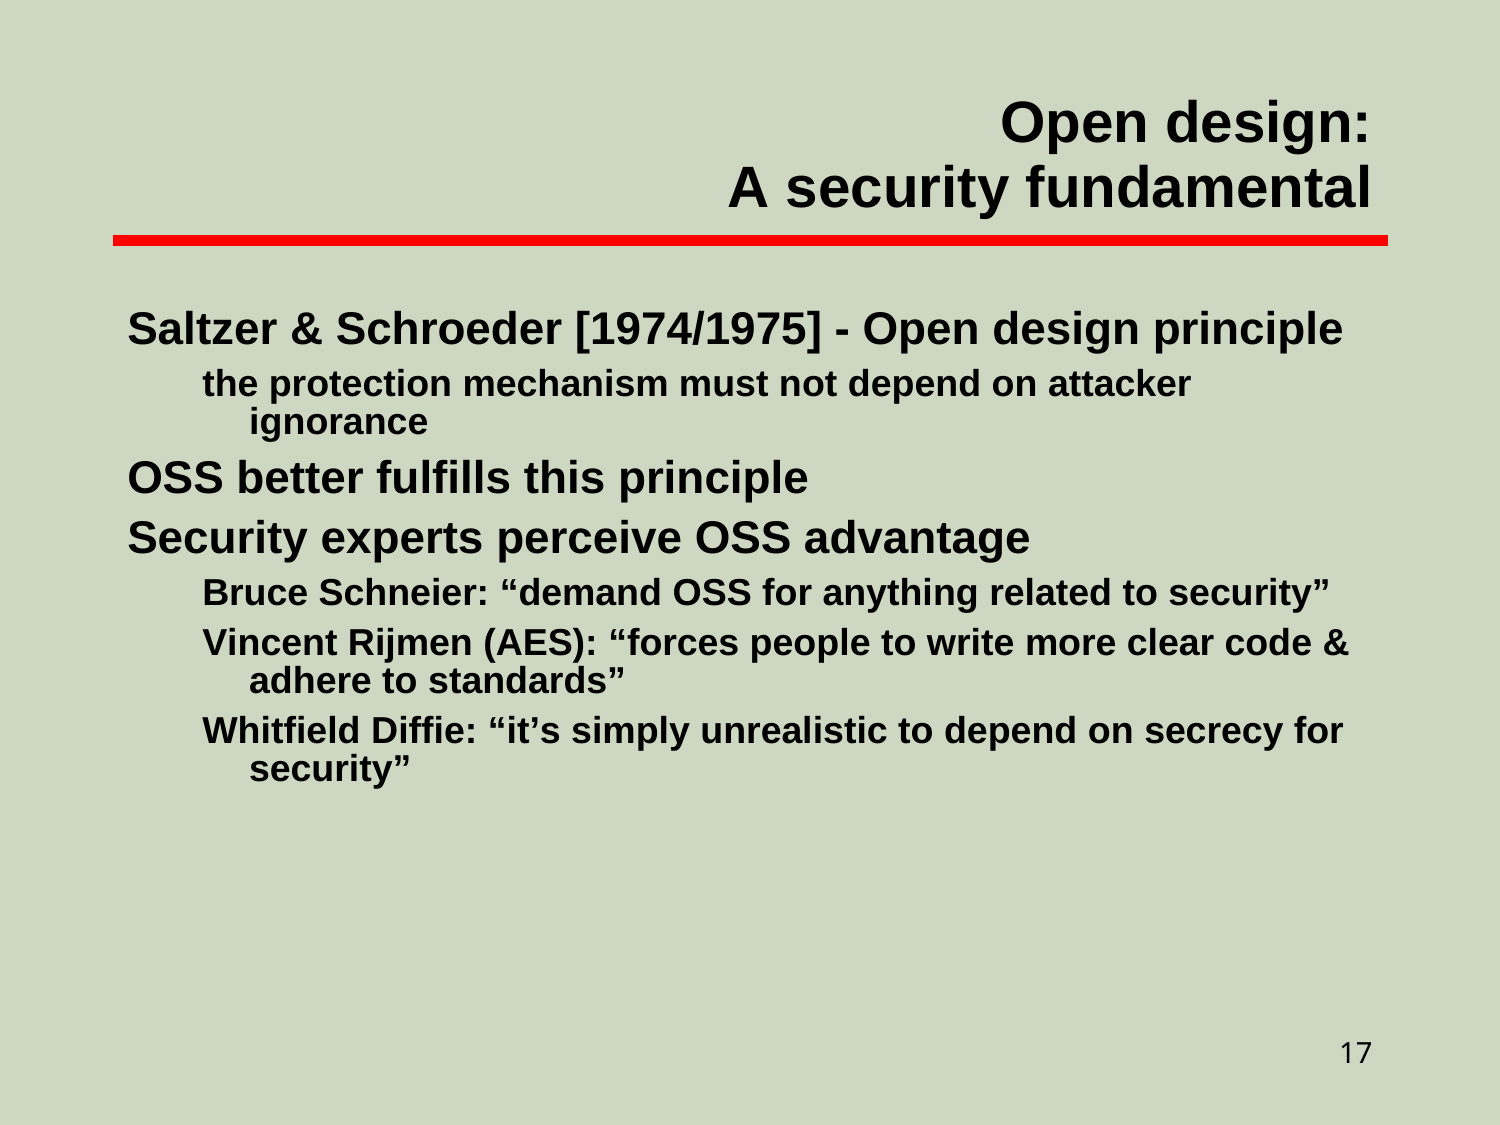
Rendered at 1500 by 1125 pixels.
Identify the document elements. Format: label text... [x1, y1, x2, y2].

list Saltzer & Schroeder [1974/1975] - Open design principle the protection mechanism must not depend on attacker ignorance OSS better fulfills this principle Security experts perceive OSS advantage Bruce Schneier: “demand OSS for anything related to security” Vincent Rijmen (AES): “forces people to write more clear code & adhere to standards” Whitfield Diffie: “it’s simply unrealistic to depend on secrecy for security” [112, 299, 1388, 1000]
title Open design: A security fundamental [337, 81, 1388, 228]
